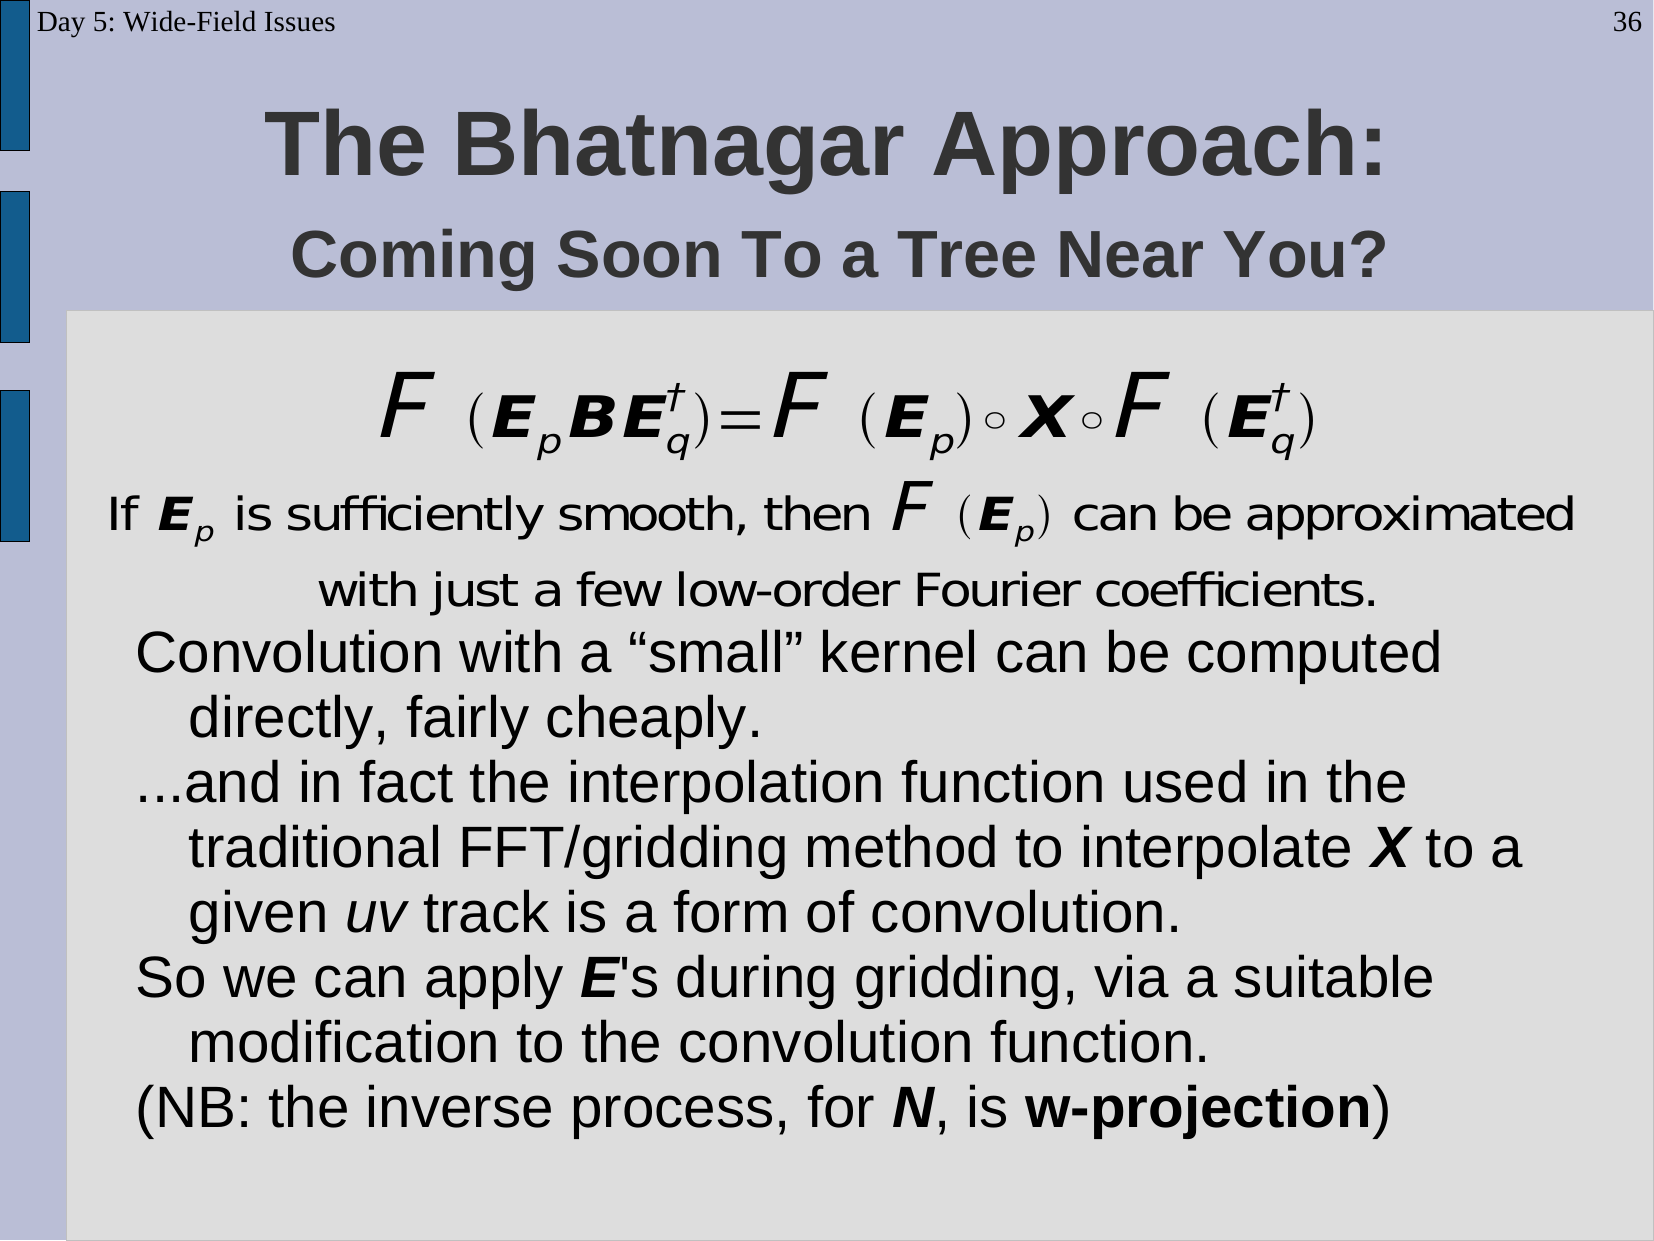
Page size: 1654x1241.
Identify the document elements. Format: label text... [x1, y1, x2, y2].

title The Bhatnagar Approach: Coming Soon To a Tree Near You? [121, 87, 1534, 302]
list Convolution with a “small” kernel can be computed directly, fairly cheaply. ...and in fact the interpolation function used in the traditional FFT/gridding method to interpolate X to a given uv track is a form of convolution. So we can apply E's during gridding, via a suitable modification to the convolution function. (NB: the inverse process, for N, is w-projection) [118, 620, 1531, 1241]
chart [99, 354, 1595, 620]
